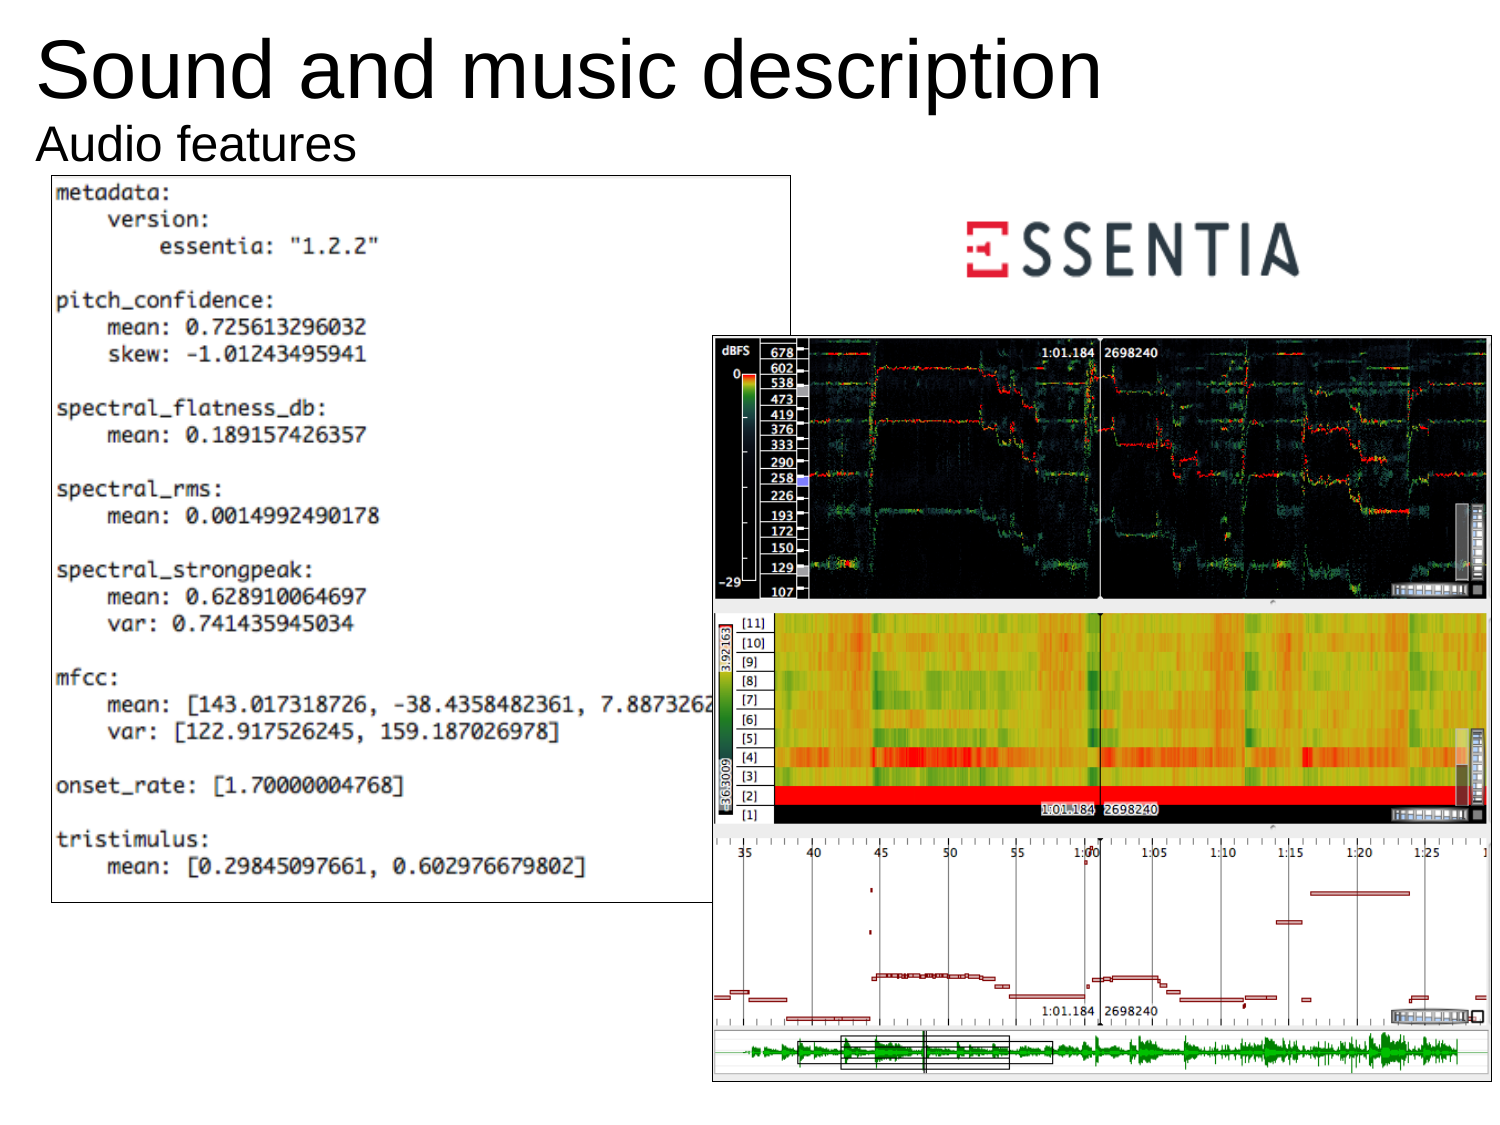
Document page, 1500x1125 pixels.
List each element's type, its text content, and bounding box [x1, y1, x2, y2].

picture [51, 175, 1492, 1082]
picture [945, 194, 1321, 294]
title Sound and music description Audio features [35, 24, 1386, 171]
